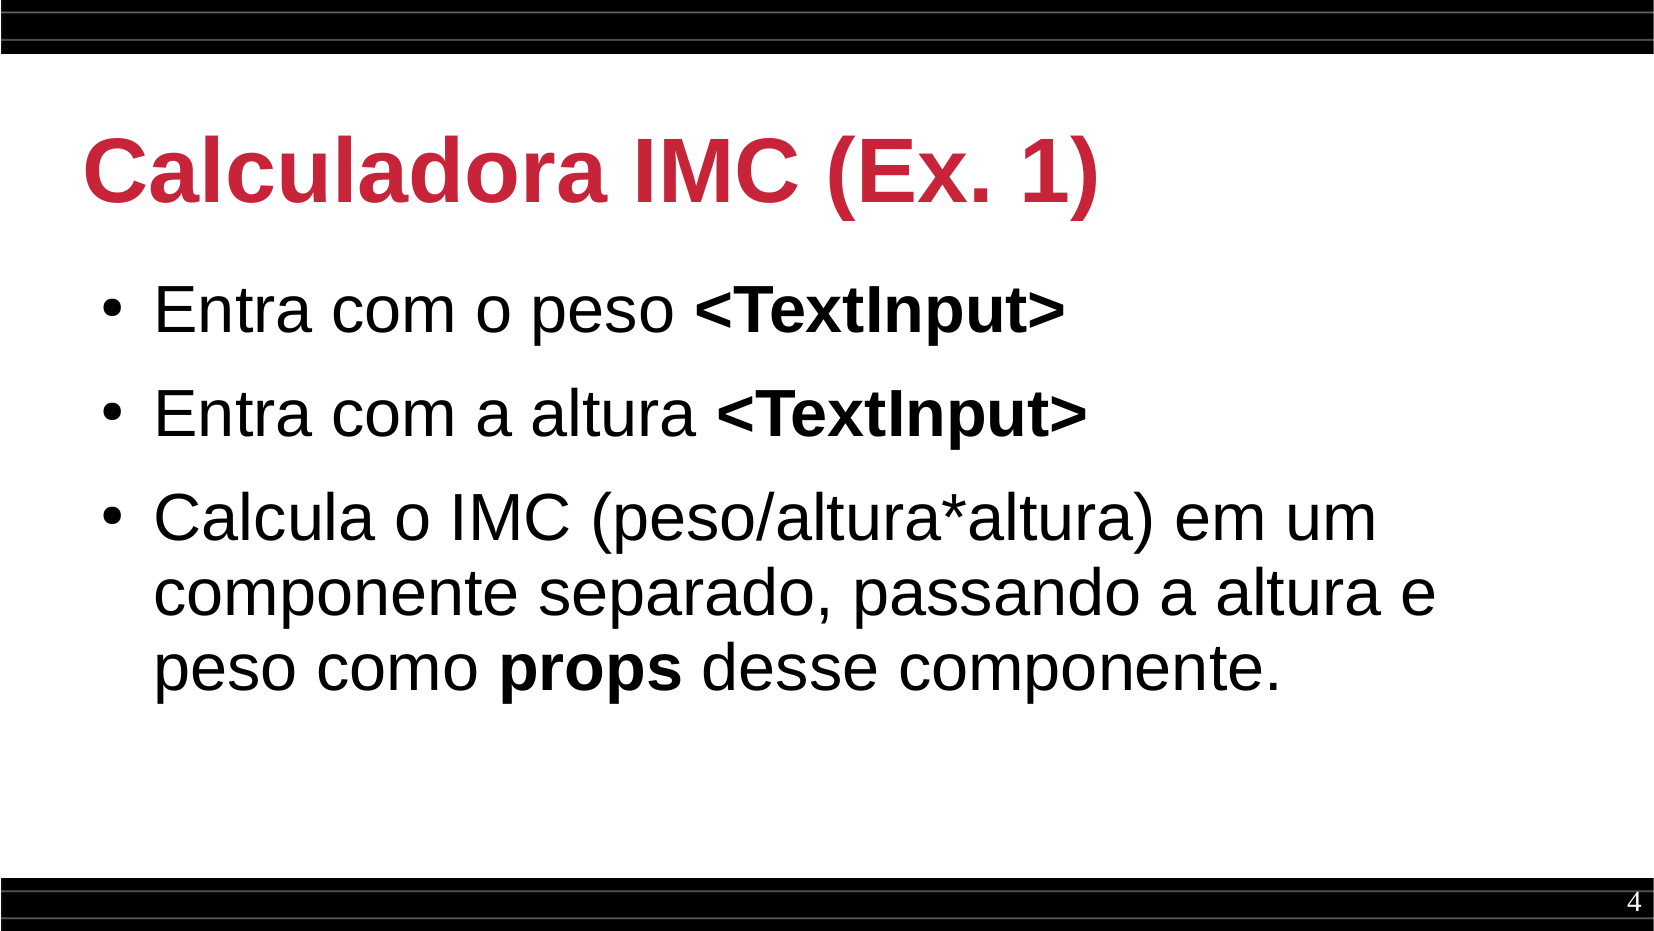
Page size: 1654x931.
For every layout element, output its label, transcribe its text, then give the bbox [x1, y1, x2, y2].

picture [1, 0, 1654, 54]
list Entra com o peso <TextInput> Entra com a altura <TextInput> Calcula o IMC (peso/altura*altura) em um componente separado, passando a altura e peso como props desse componente. [82, 271, 1571, 758]
picture [1, 878, 1654, 931]
title Calculadora IMC (Ex. 1) [82, 92, 1571, 249]
